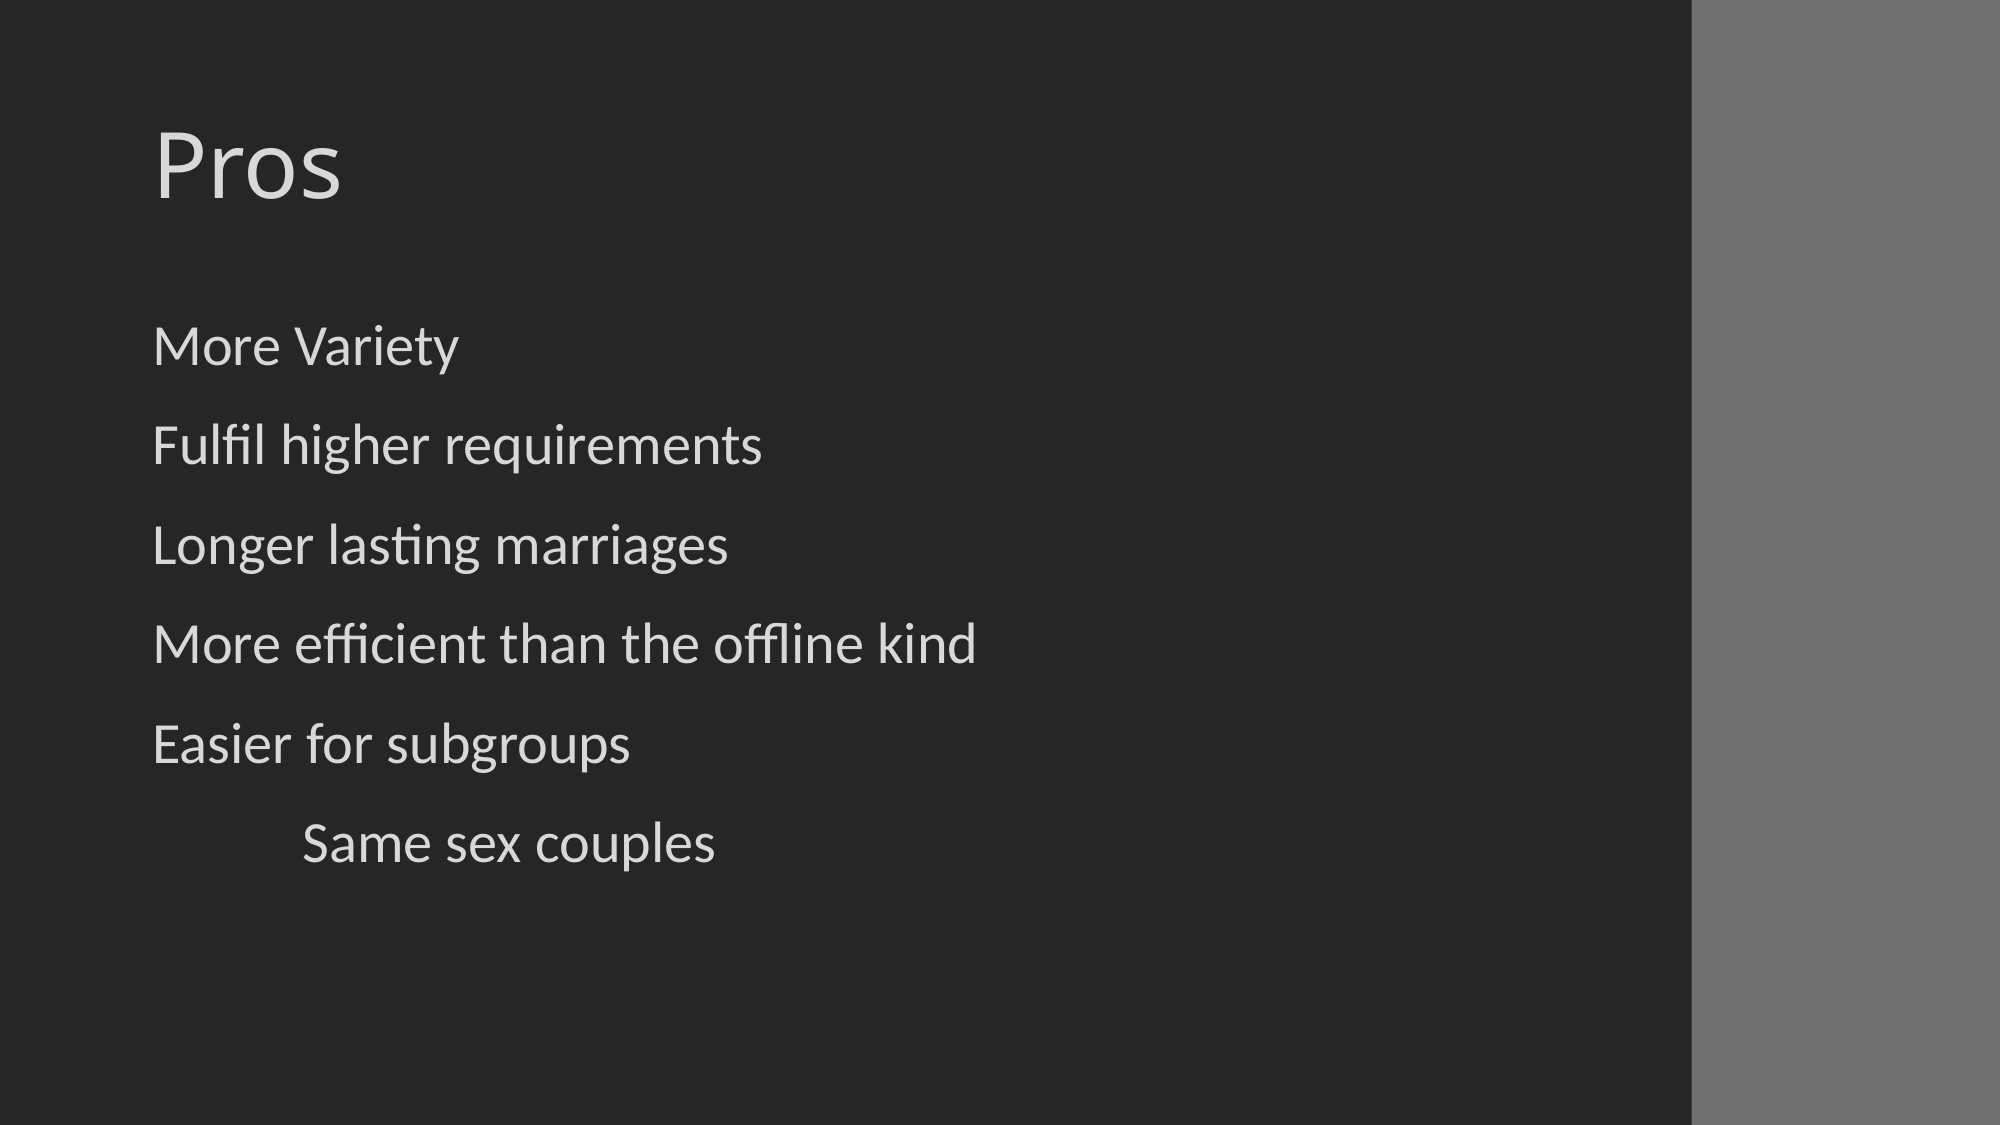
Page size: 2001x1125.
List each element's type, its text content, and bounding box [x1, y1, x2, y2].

list More Variety Fulfil higher requirements Longer lasting marriages More efficient than the offline kind Easier for subgroups Same sex couples [137, 299, 1691, 1014]
title Pros [137, 59, 1691, 278]
text_box [1691, 0, 2000, 1125]
